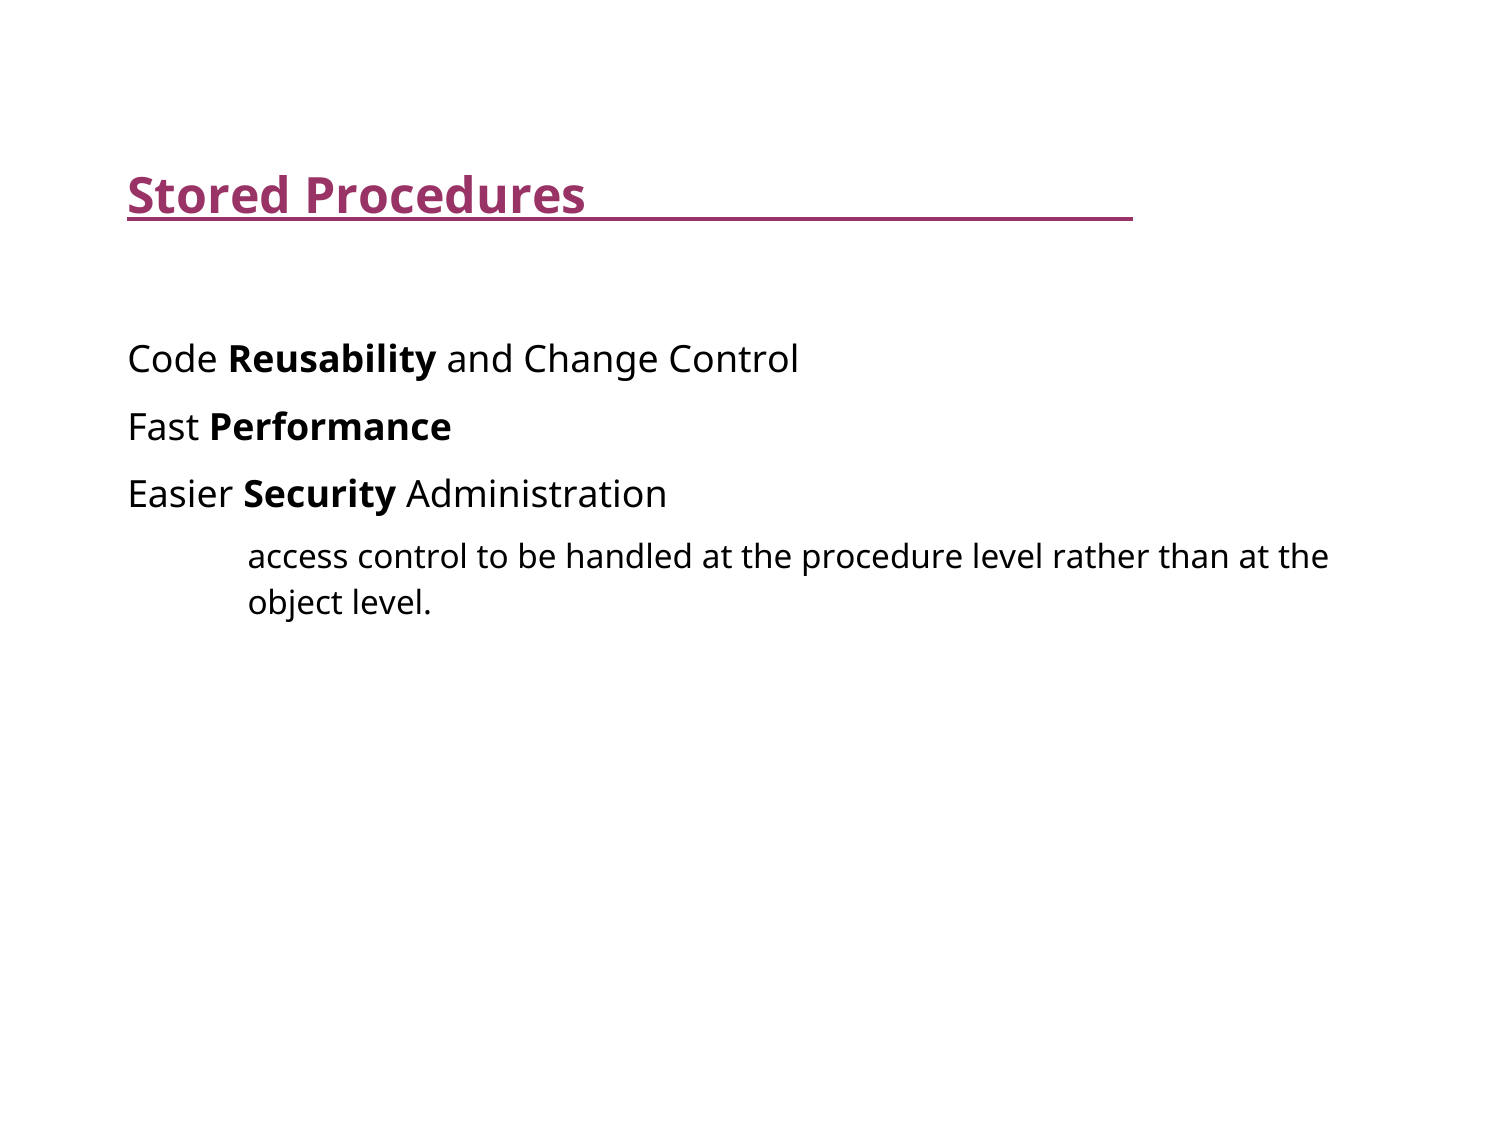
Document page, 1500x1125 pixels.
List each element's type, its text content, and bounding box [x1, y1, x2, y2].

title Stored Procedures [112, 99, 1388, 288]
list Code Reusability and Change Control Fast Performance Easier Security Administration access control to be handled at the procedure level rather than at the object level. [112, 324, 1388, 1001]
